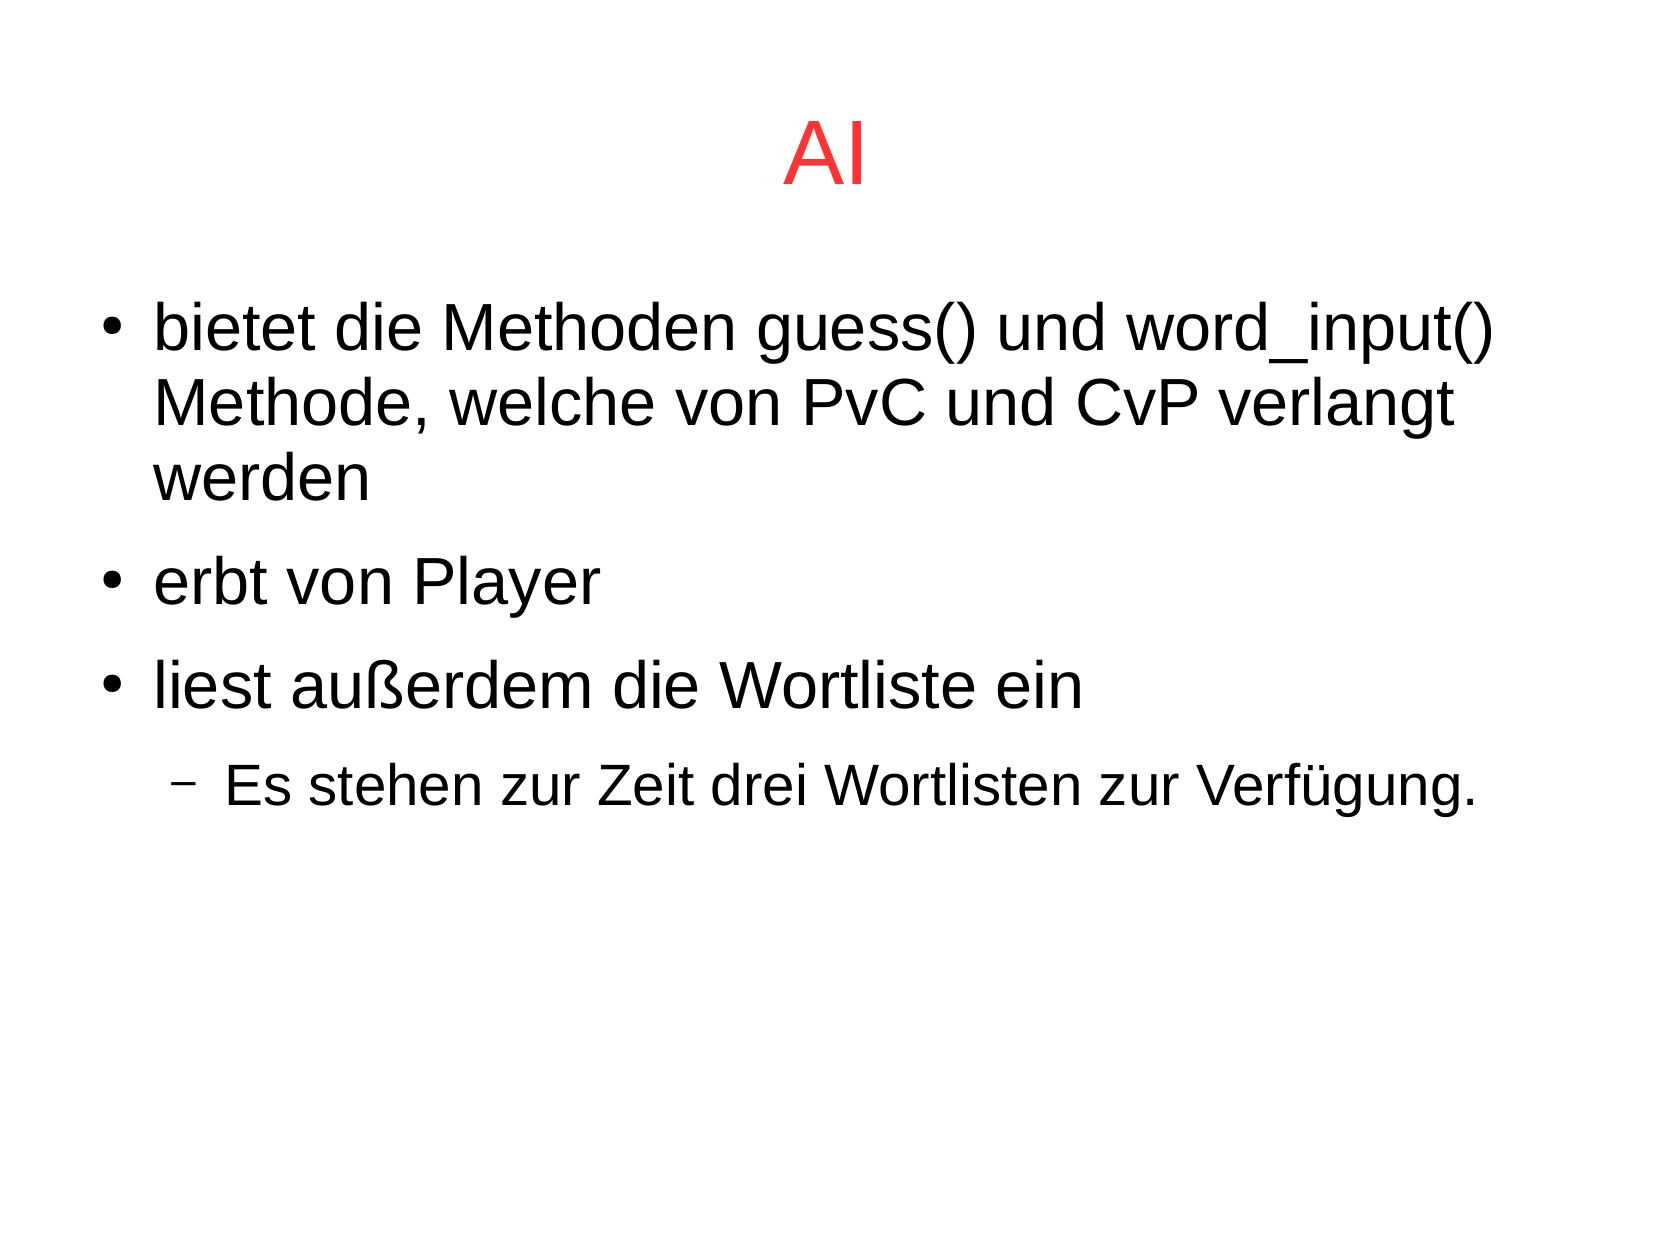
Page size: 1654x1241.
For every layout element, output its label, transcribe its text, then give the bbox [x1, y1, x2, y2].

title AI [82, 49, 1571, 257]
list bietet die Methoden guess() und word_input() Methode, welche von PvC und CvP verlangt werden erbt von Player liest außerdem die Wortliste ein Es stehen zur Zeit drei Wortlisten zur Verfügung. [82, 290, 1571, 1010]
